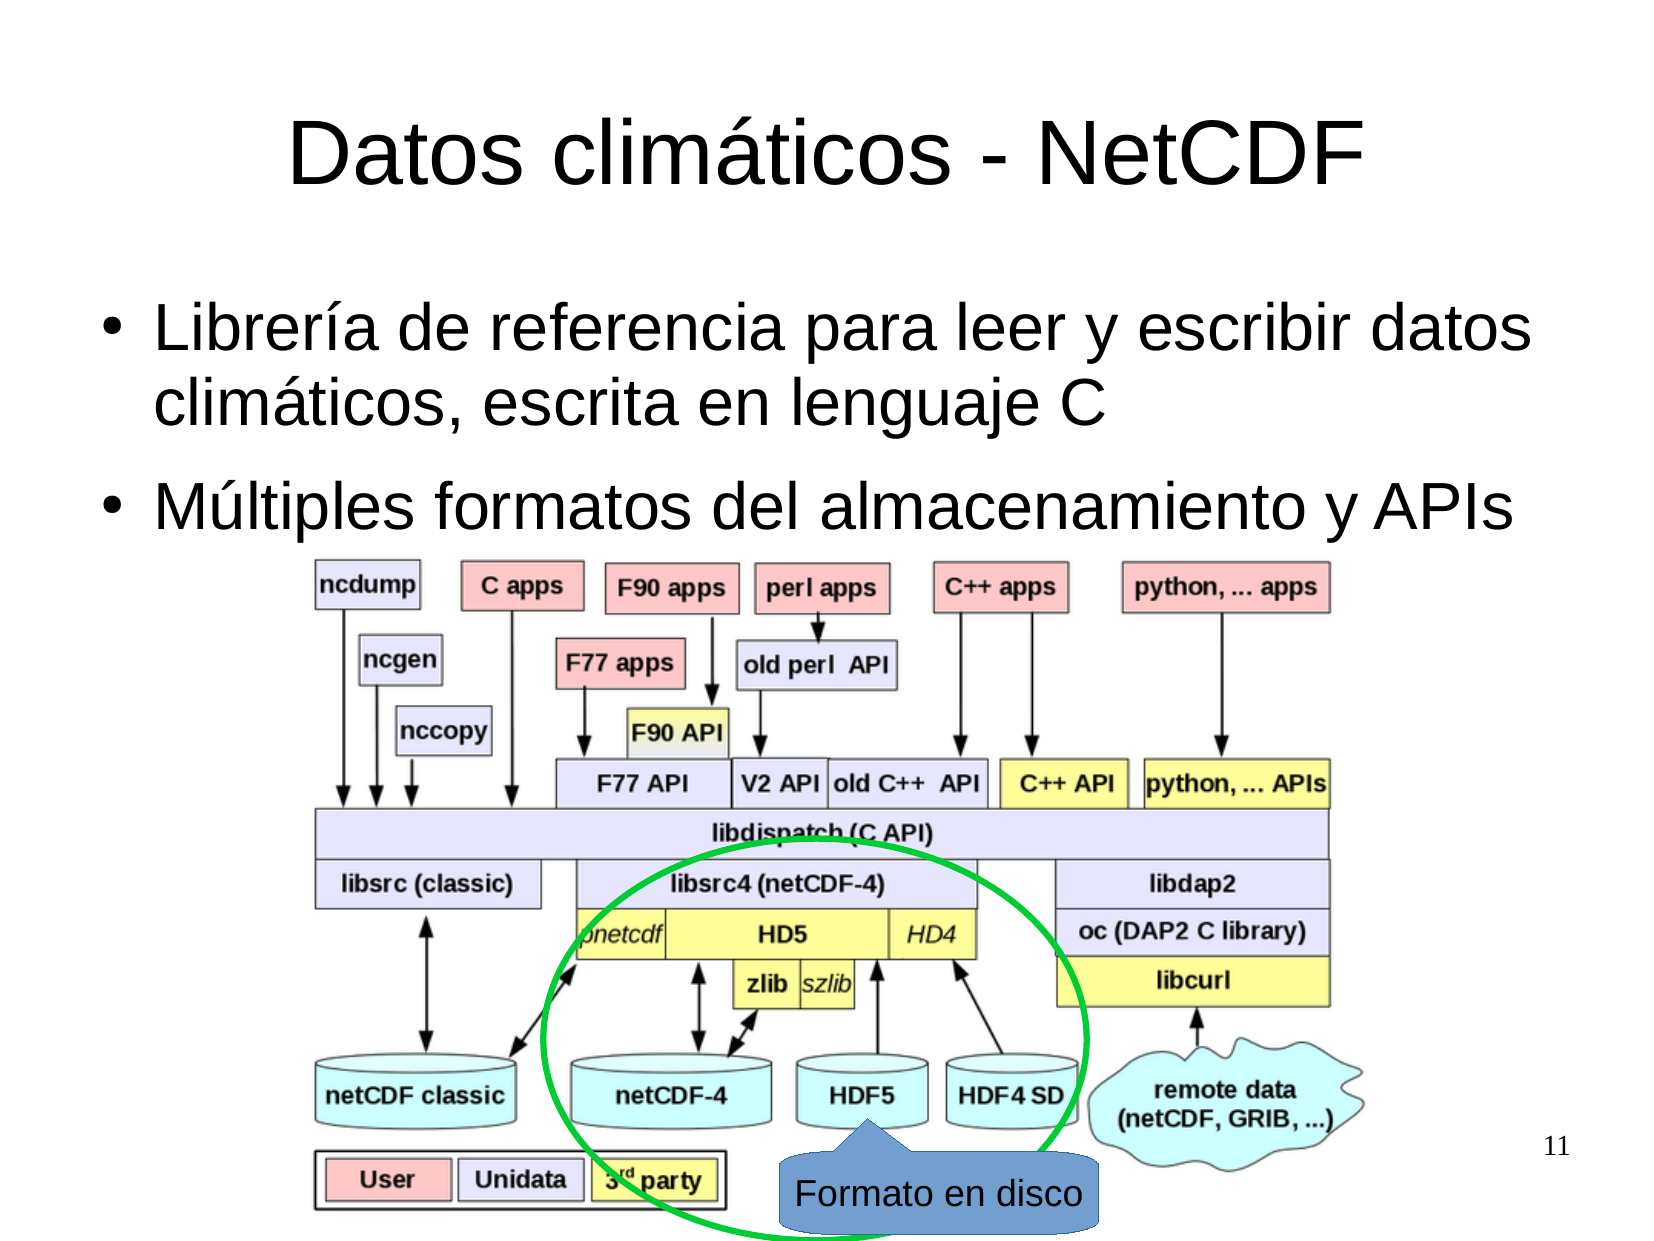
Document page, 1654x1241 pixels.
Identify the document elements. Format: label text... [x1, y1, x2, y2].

picture [275, 555, 1379, 1217]
text_box Formato en disco [779, 1118, 1099, 1235]
picture [547, 842, 1083, 1217]
list Librería de referencia para leer y escribir datos climáticos, escrita en lenguaje C Múltiples formatos del almacenamiento y APIs [82, 290, 1571, 1010]
title Datos climáticos - NetCDF [82, 49, 1571, 257]
